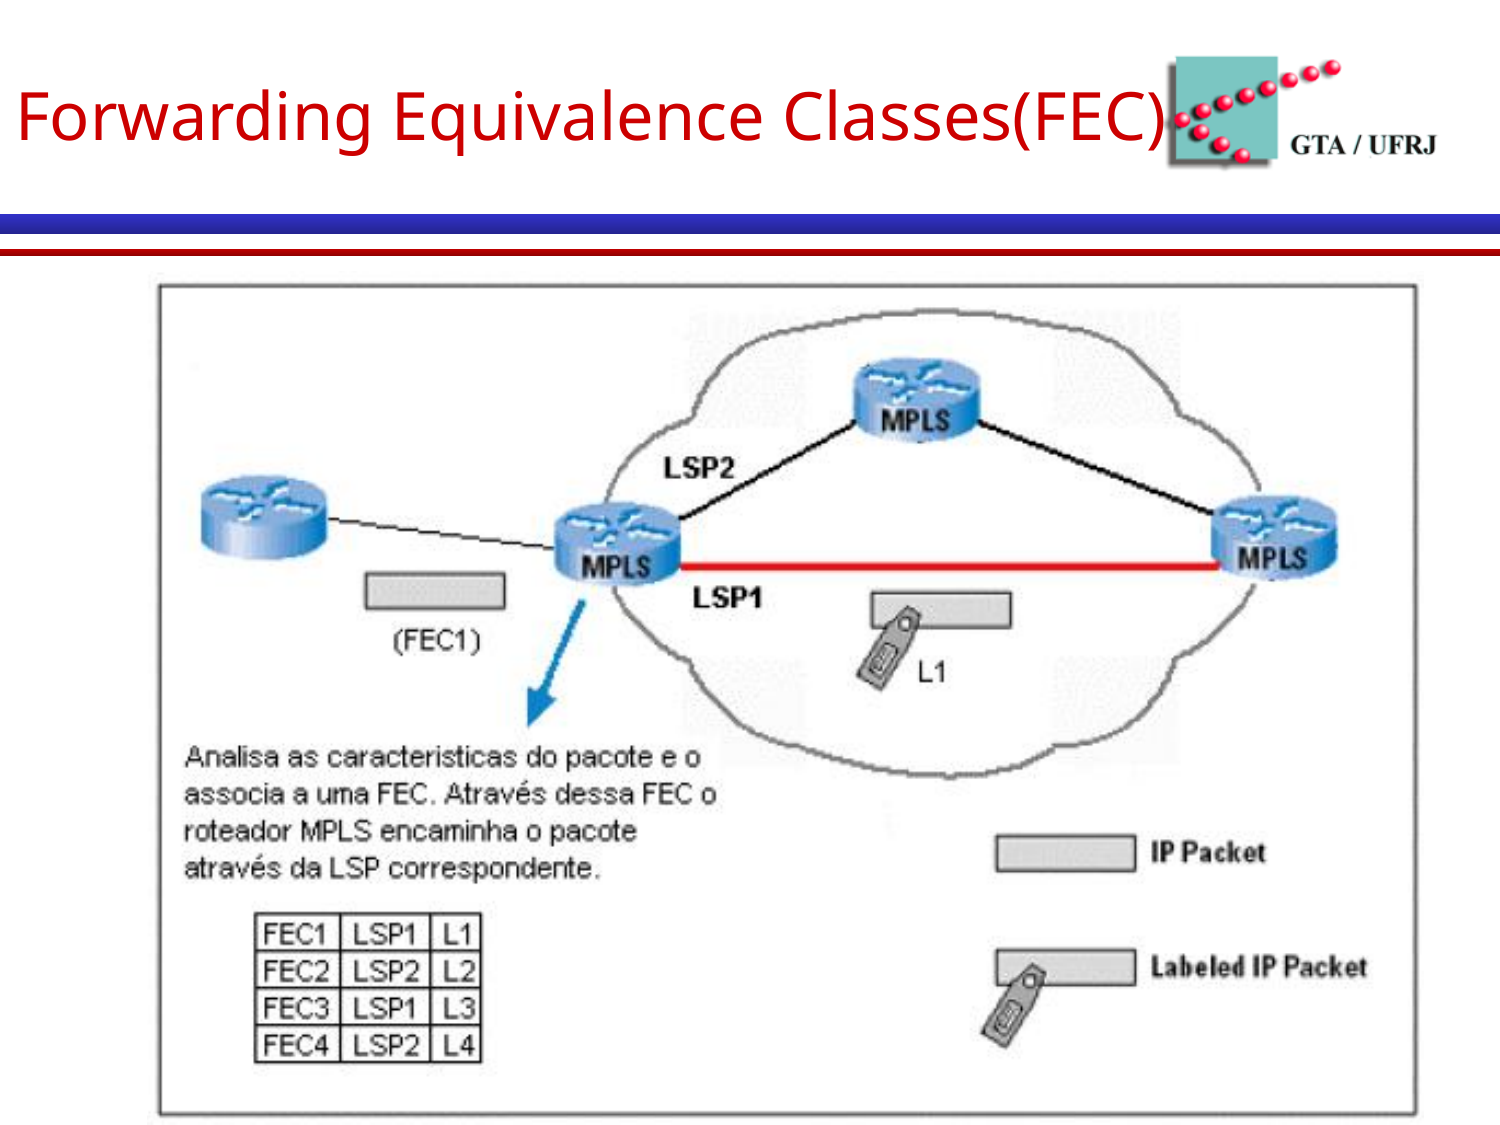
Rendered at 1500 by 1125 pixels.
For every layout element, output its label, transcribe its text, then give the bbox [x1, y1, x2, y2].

picture [147, 271, 1424, 1125]
picture [1162, 50, 1446, 174]
title Forwarding Equivalence Classes(FEC) [0, 66, 1324, 218]
